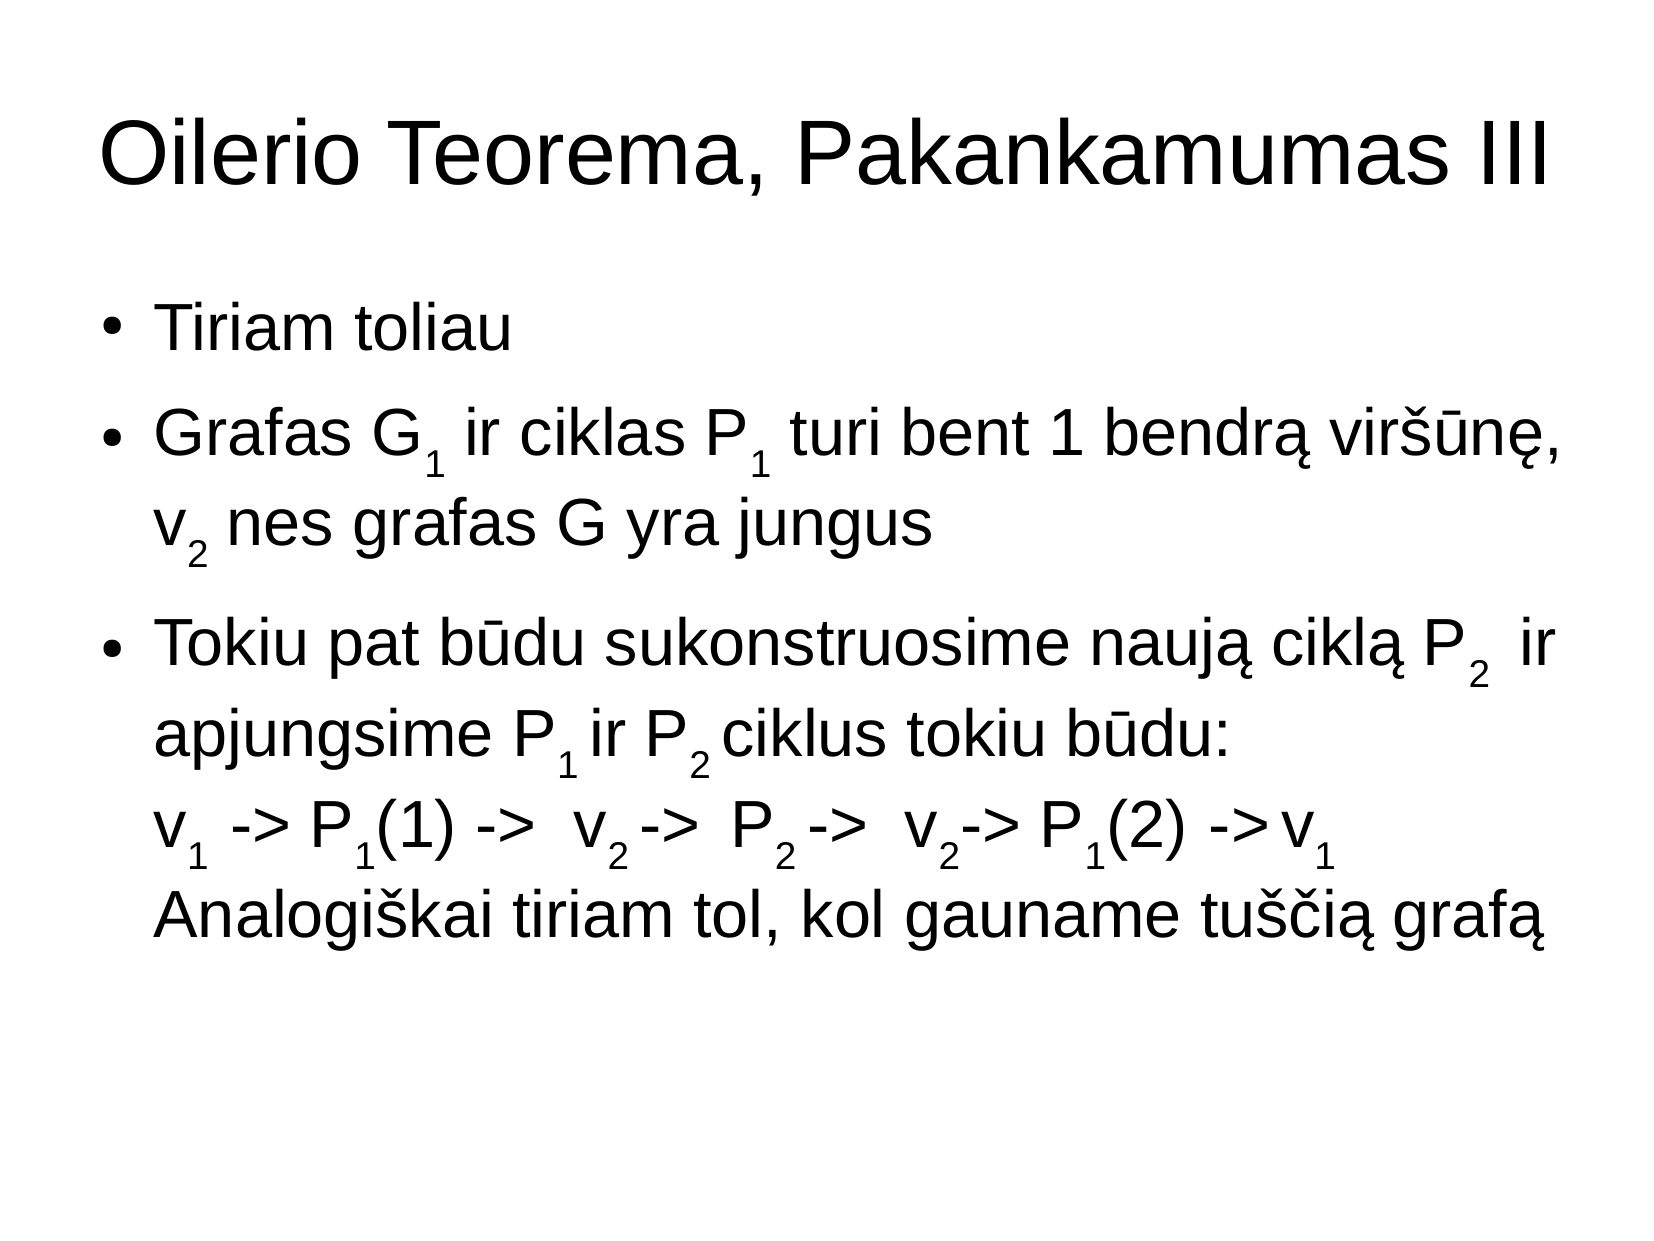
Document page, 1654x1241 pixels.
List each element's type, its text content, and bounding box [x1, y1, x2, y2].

title Oilerio Teorema, Pakankamumas III [82, 49, 1571, 257]
list Tiriam toliau Grafas G1 ir ciklas P1 turi bent 1 bendrą viršūnę, v2 nes grafas G yra jungus Tokiu pat būdu sukonstruosime naują ciklą P2 ir apjungsime P1 ir P2 ciklus tokiu būdu: v1 -> P1(1) -> v2 -> P2 -> v2-> P1(2) -> v1 Analogiškai tiriam tol, kol gauname tuščią grafą [82, 290, 1571, 1057]
